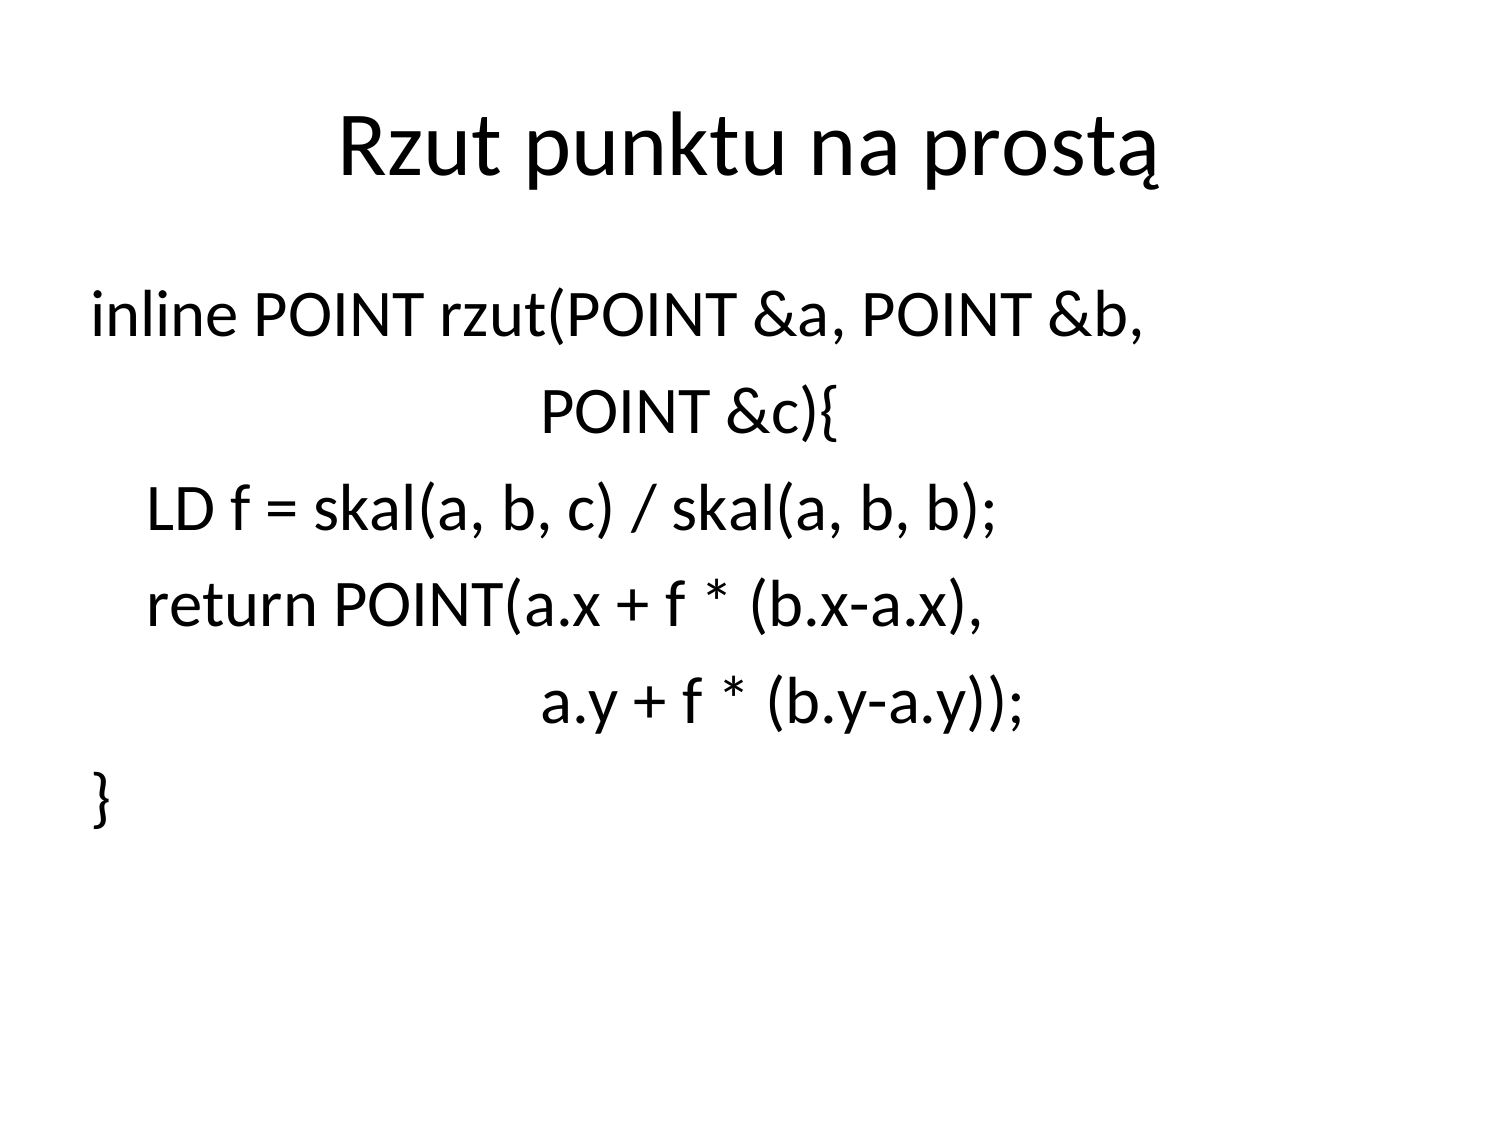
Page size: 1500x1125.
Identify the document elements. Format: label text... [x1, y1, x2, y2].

list inline POINT rzut(POINT &a, POINT &b, POINT &c){ LD f = skal(a, b, c) / skal(a, b, b); return POINT(a.x + f * (b.x-a.x), a.y + f * (b.y-a.y)); } [75, 262, 1426, 1005]
title Rzut punktu na prostą [75, 45, 1426, 233]
